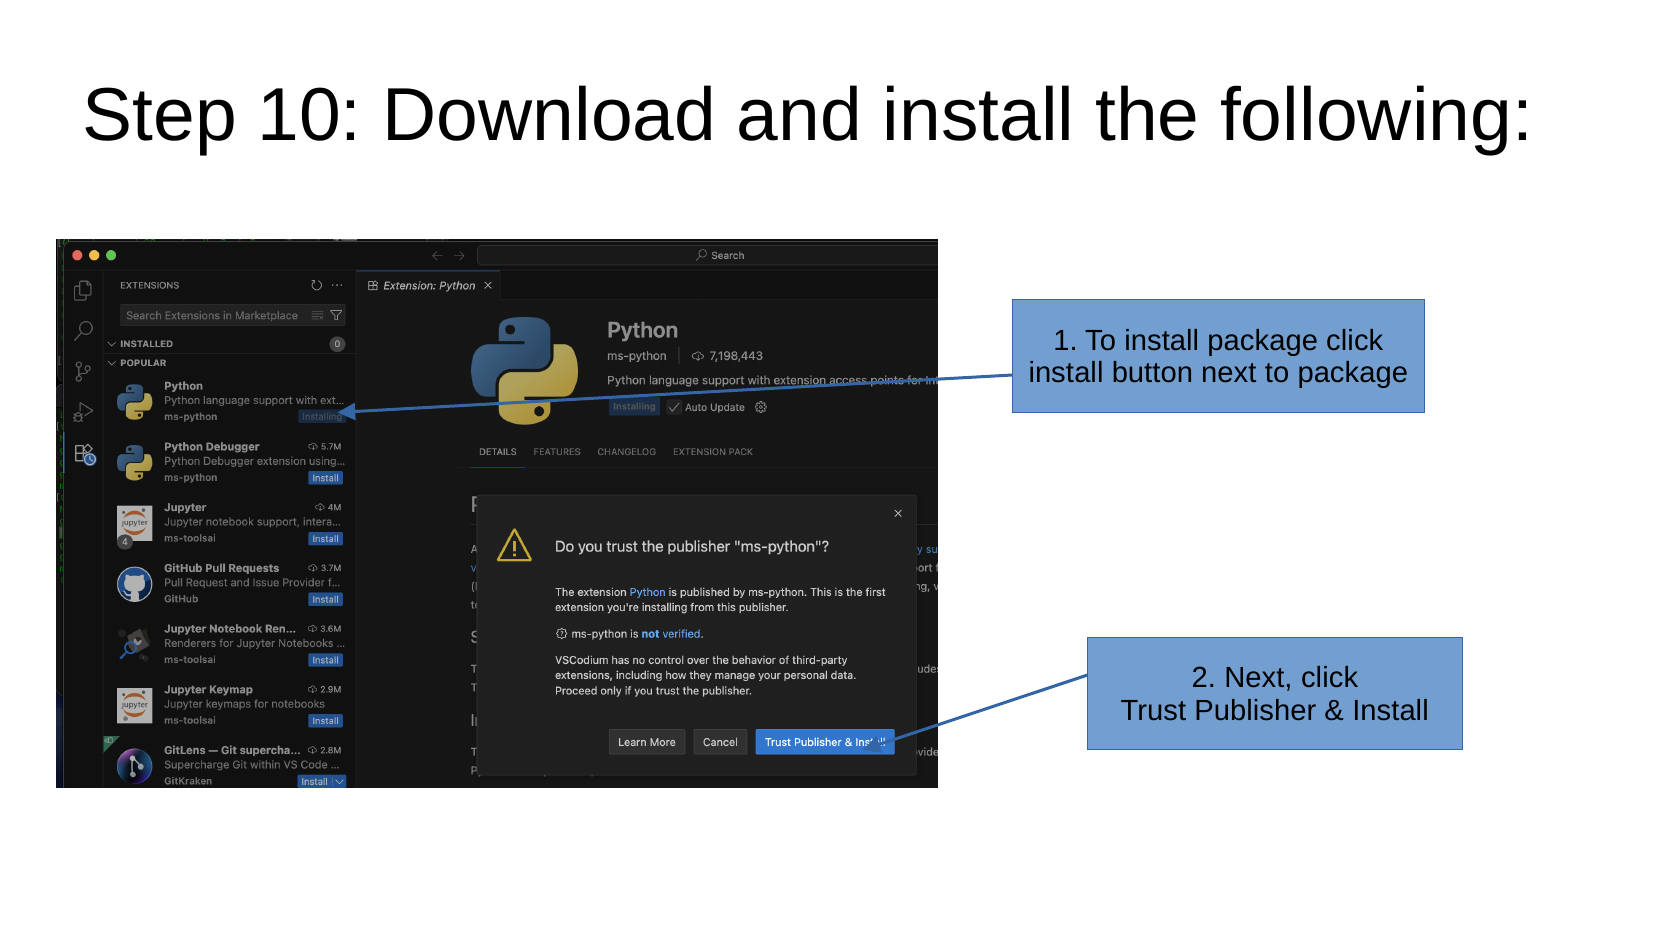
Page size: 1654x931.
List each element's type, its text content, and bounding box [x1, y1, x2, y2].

title Step 10: Download and install the following: [82, 37, 1571, 193]
text_box 2. Next, click Trust Publisher & Install [1087, 637, 1463, 750]
picture [56, 239, 938, 788]
text_box 1. To install package click install button next to package [1012, 299, 1425, 413]
